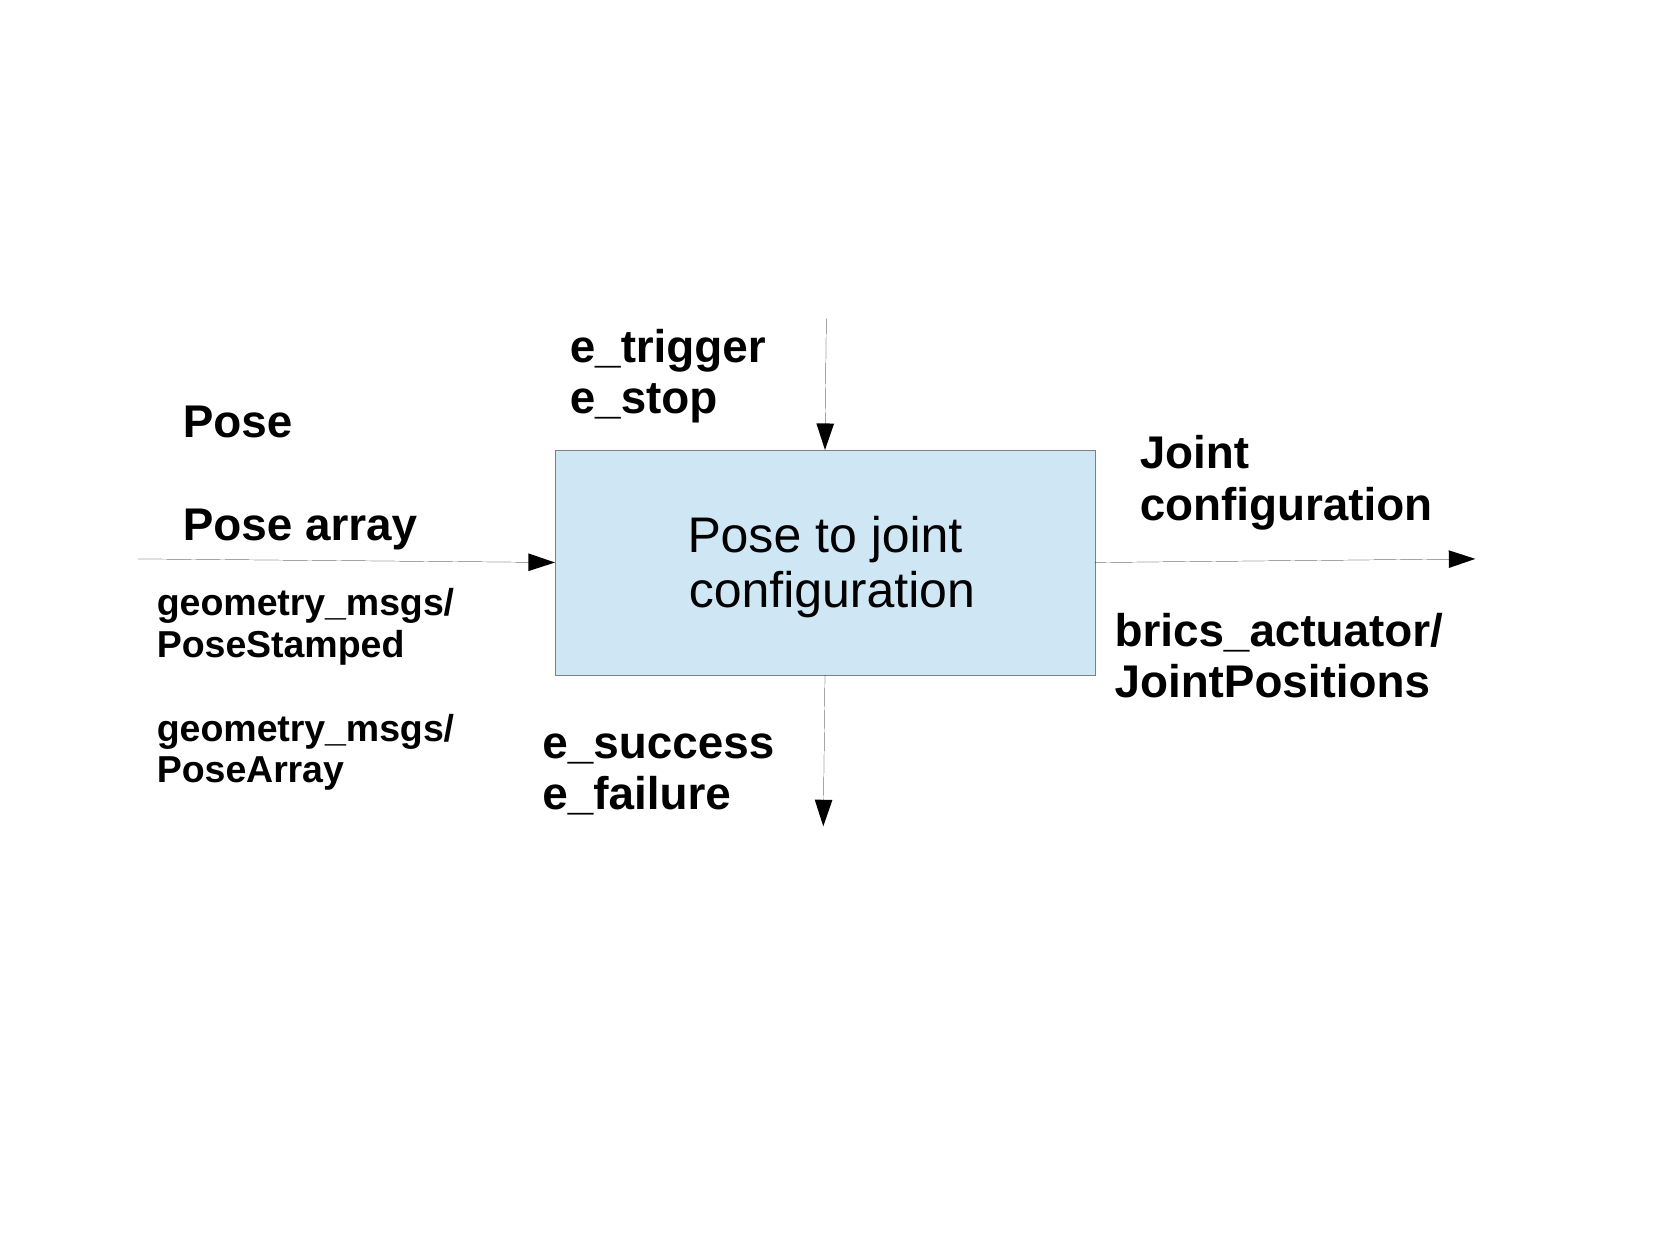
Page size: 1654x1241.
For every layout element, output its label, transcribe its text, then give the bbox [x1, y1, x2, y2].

text_box Pose to joint configuration [555, 450, 1096, 676]
text_box brics_actuator/ JointPositions [1099, 597, 1545, 722]
text_box e_trigger e_stop [555, 313, 795, 438]
text_box e_success e_failure [527, 709, 865, 834]
text_box Joint configuration [1125, 420, 1491, 544]
text_box geometry_msgs/ PoseStamped geometry_msgs/ PoseArray [142, 573, 647, 799]
text_box Pose Pose array [168, 388, 452, 558]
